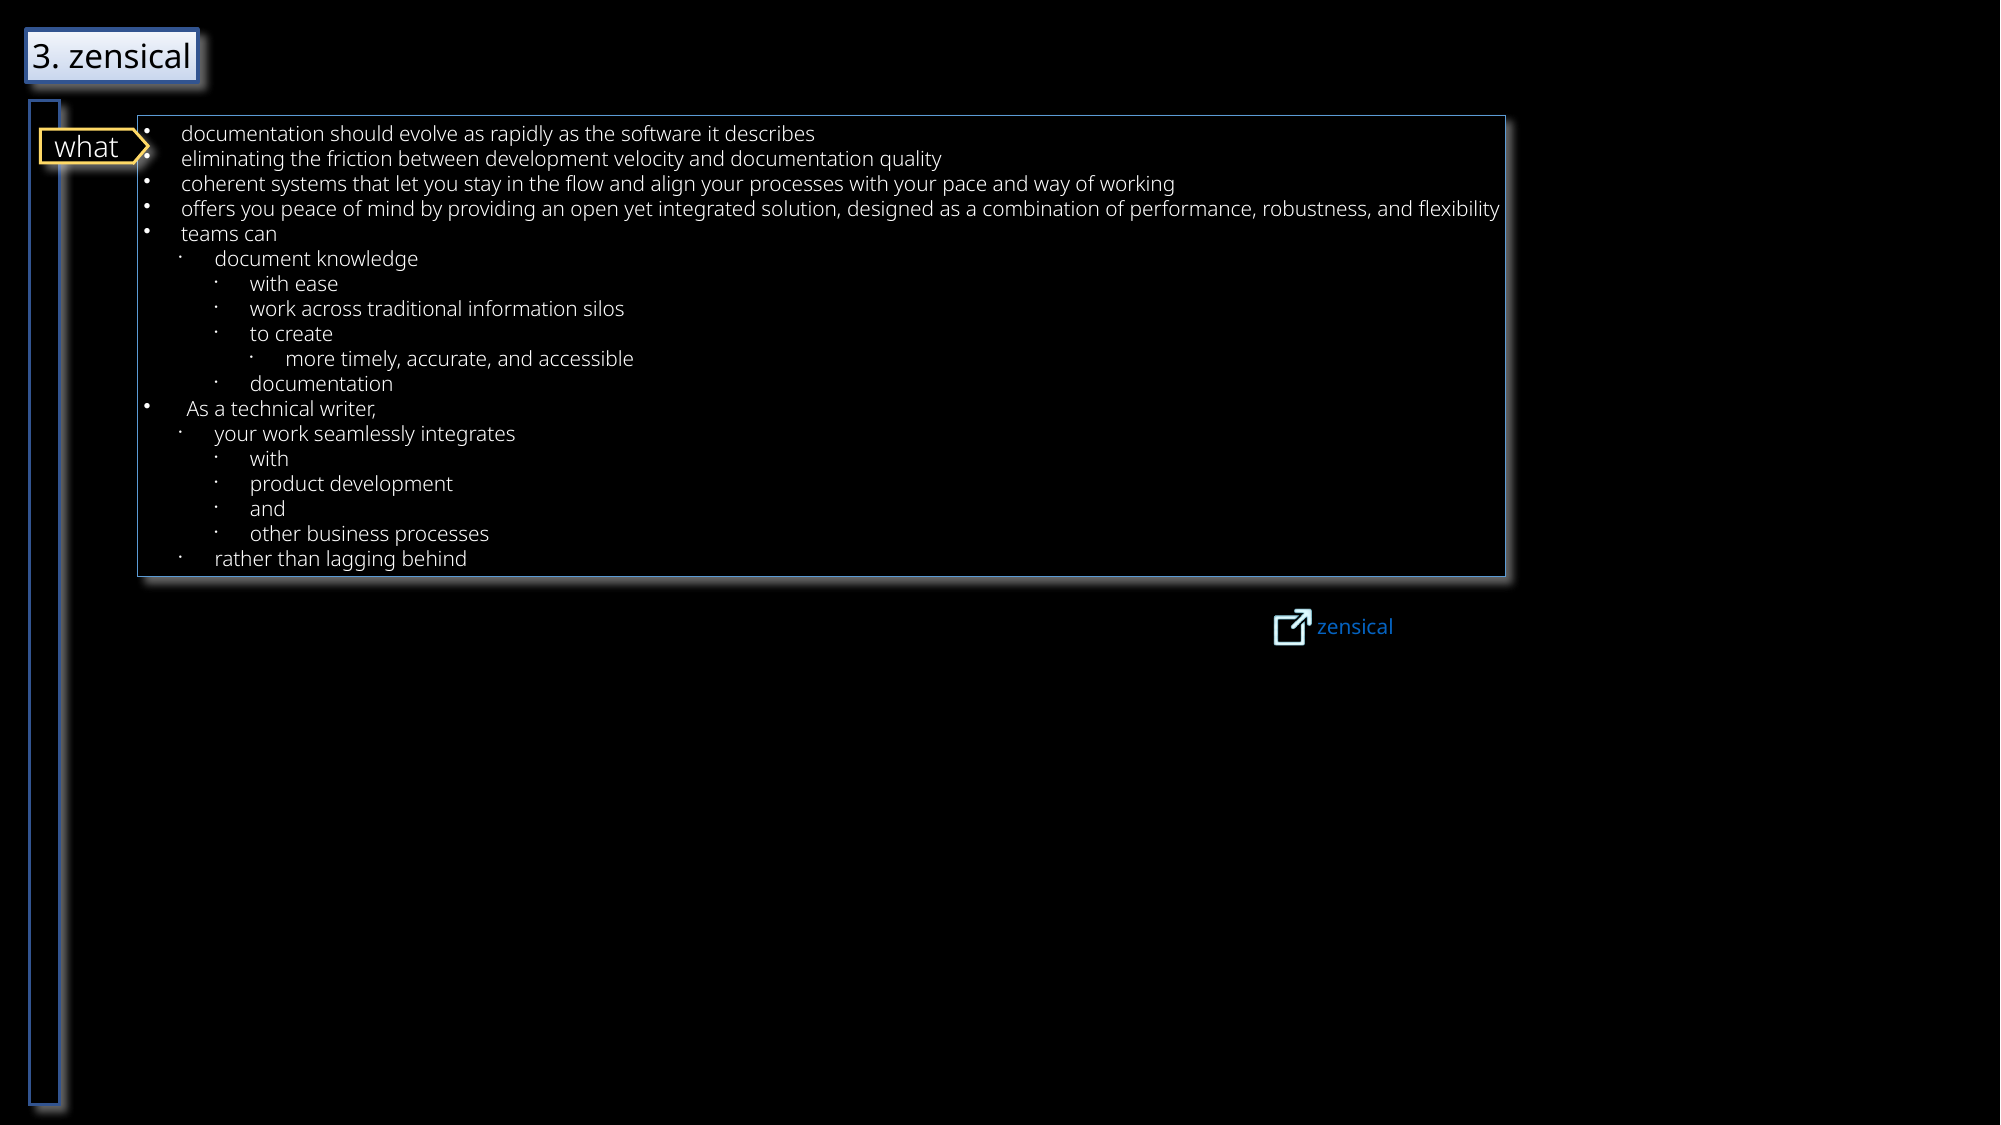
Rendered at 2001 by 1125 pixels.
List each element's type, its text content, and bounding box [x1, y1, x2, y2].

title 3. zensical [29, 29, 195, 82]
text_box zensical [1316, 606, 1409, 650]
text_box [29, 100, 60, 1105]
text_box what [40, 129, 149, 164]
text_box documentation should evolve as rapidly as the software it describes eliminating the friction between development velocity and documentation quality coherent systems that let you stay in the flow and align your processes with your pace and way of working offers you peace of mind by providing an open yet integrated solution, designed as a combination of performance, robustness, and flexibility teams can document knowledge with ease work across traditional information silos to create more timely, accurate, and accessible documentation As a technical writer, your work seamlessly integrates with product development and other business processes rather than lagging behind [137, 115, 1506, 577]
picture [1269, 604, 1316, 650]
